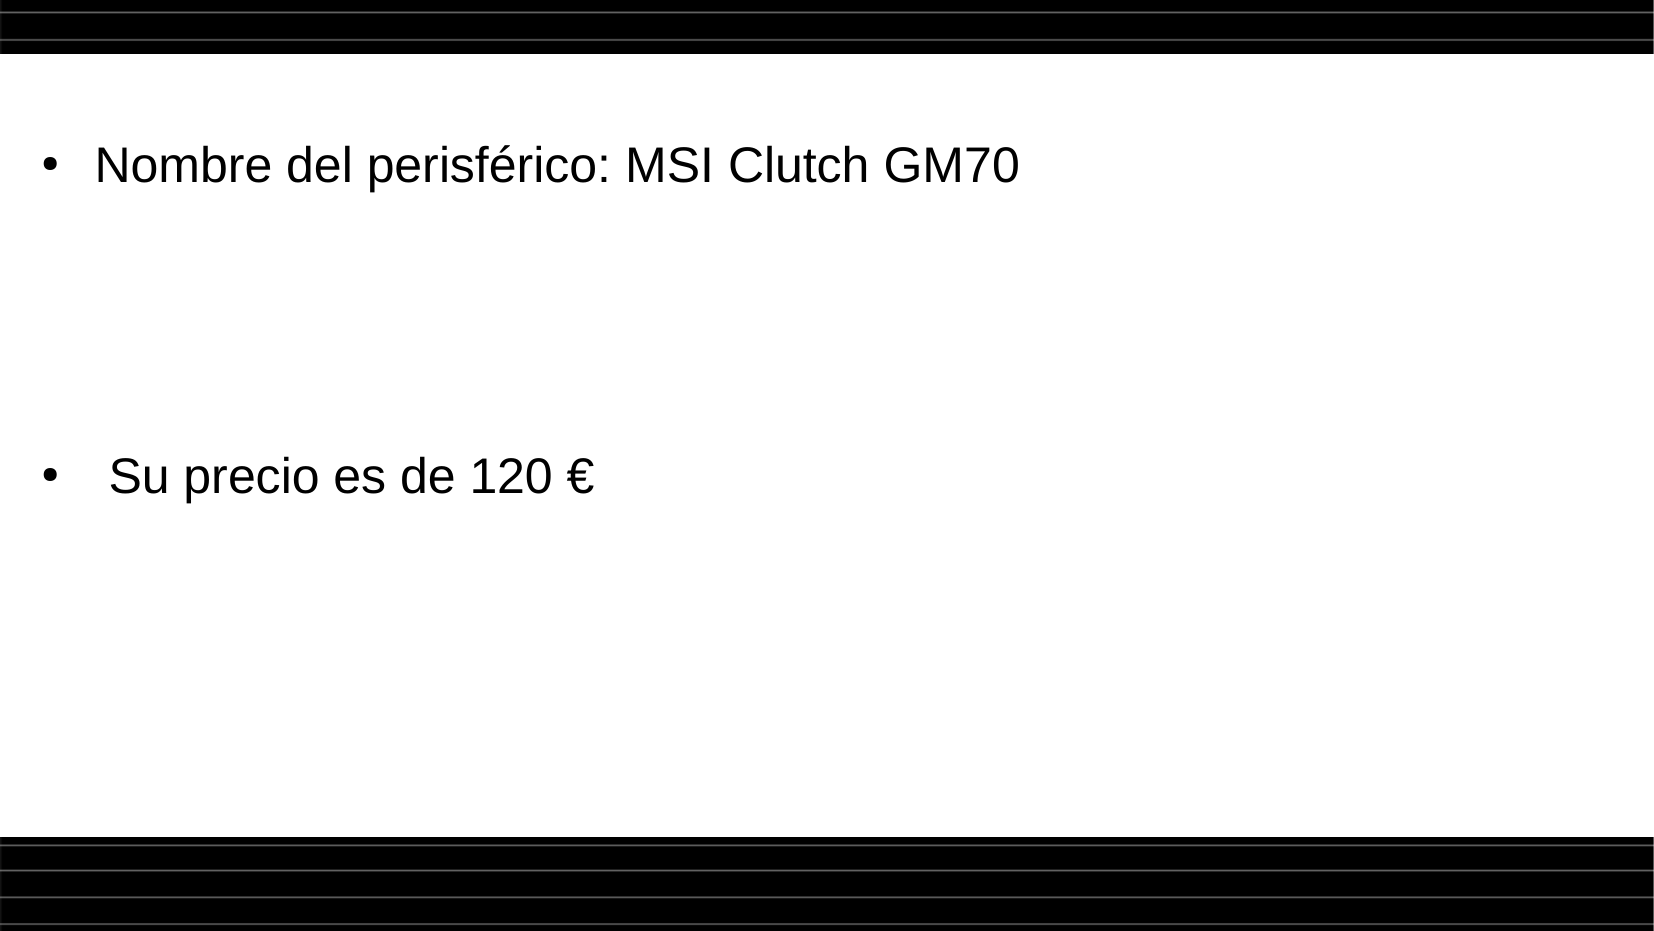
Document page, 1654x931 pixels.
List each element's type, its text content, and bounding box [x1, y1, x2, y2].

list Nombre del perisférico: MSI Clutch GM70 Su precio es de 120 € [23, 59, 1630, 827]
picture [0, 0, 1654, 54]
picture [0, 837, 1654, 931]
